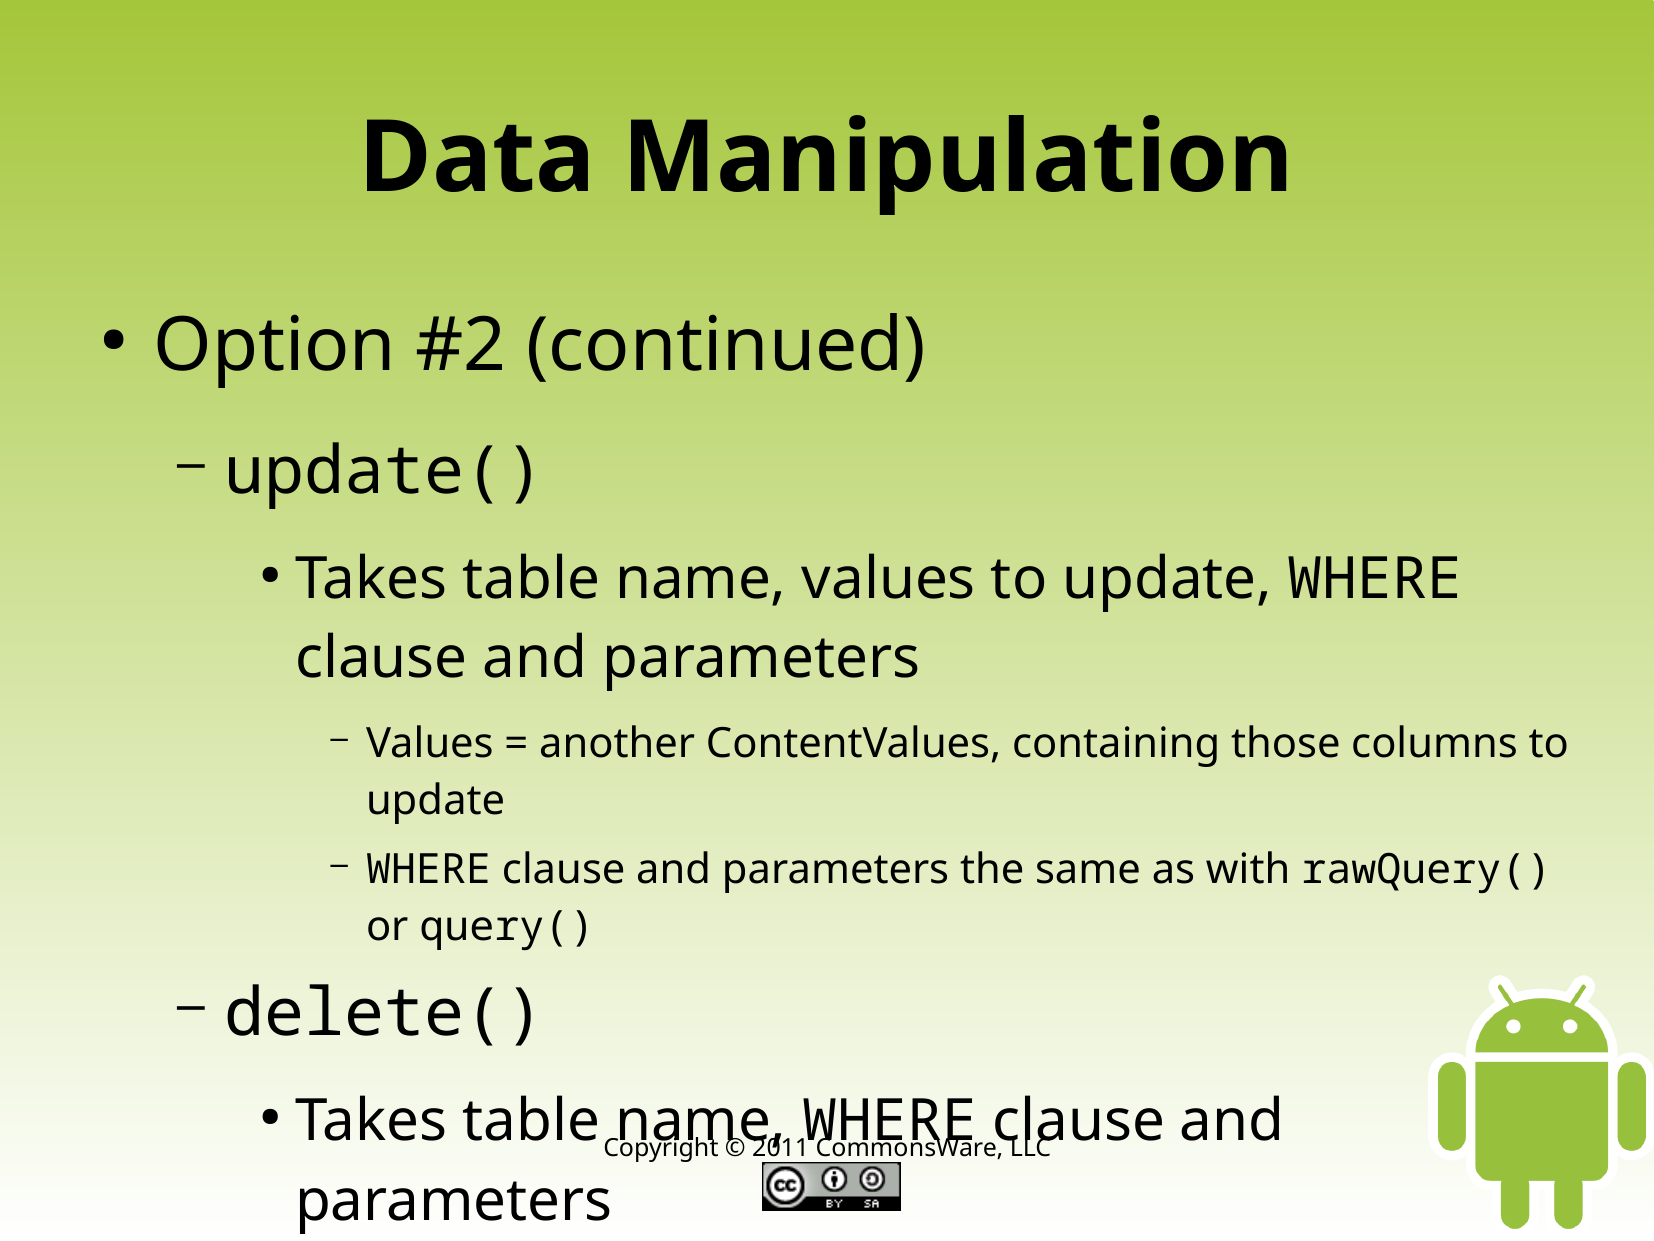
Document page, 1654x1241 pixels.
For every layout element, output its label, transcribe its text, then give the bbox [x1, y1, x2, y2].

list Option #2 (continued) update() Takes table name, values to update, WHERE clause and parameters Values = another ContentValues, containing those columns to update WHERE clause and parameters the same as with rawQuery() or query() delete() Takes table name, WHERE clause and parameters [82, 290, 1571, 1126]
picture [1428, 975, 1654, 1238]
title Data Manipulation [82, 49, 1571, 257]
picture [762, 1162, 901, 1211]
